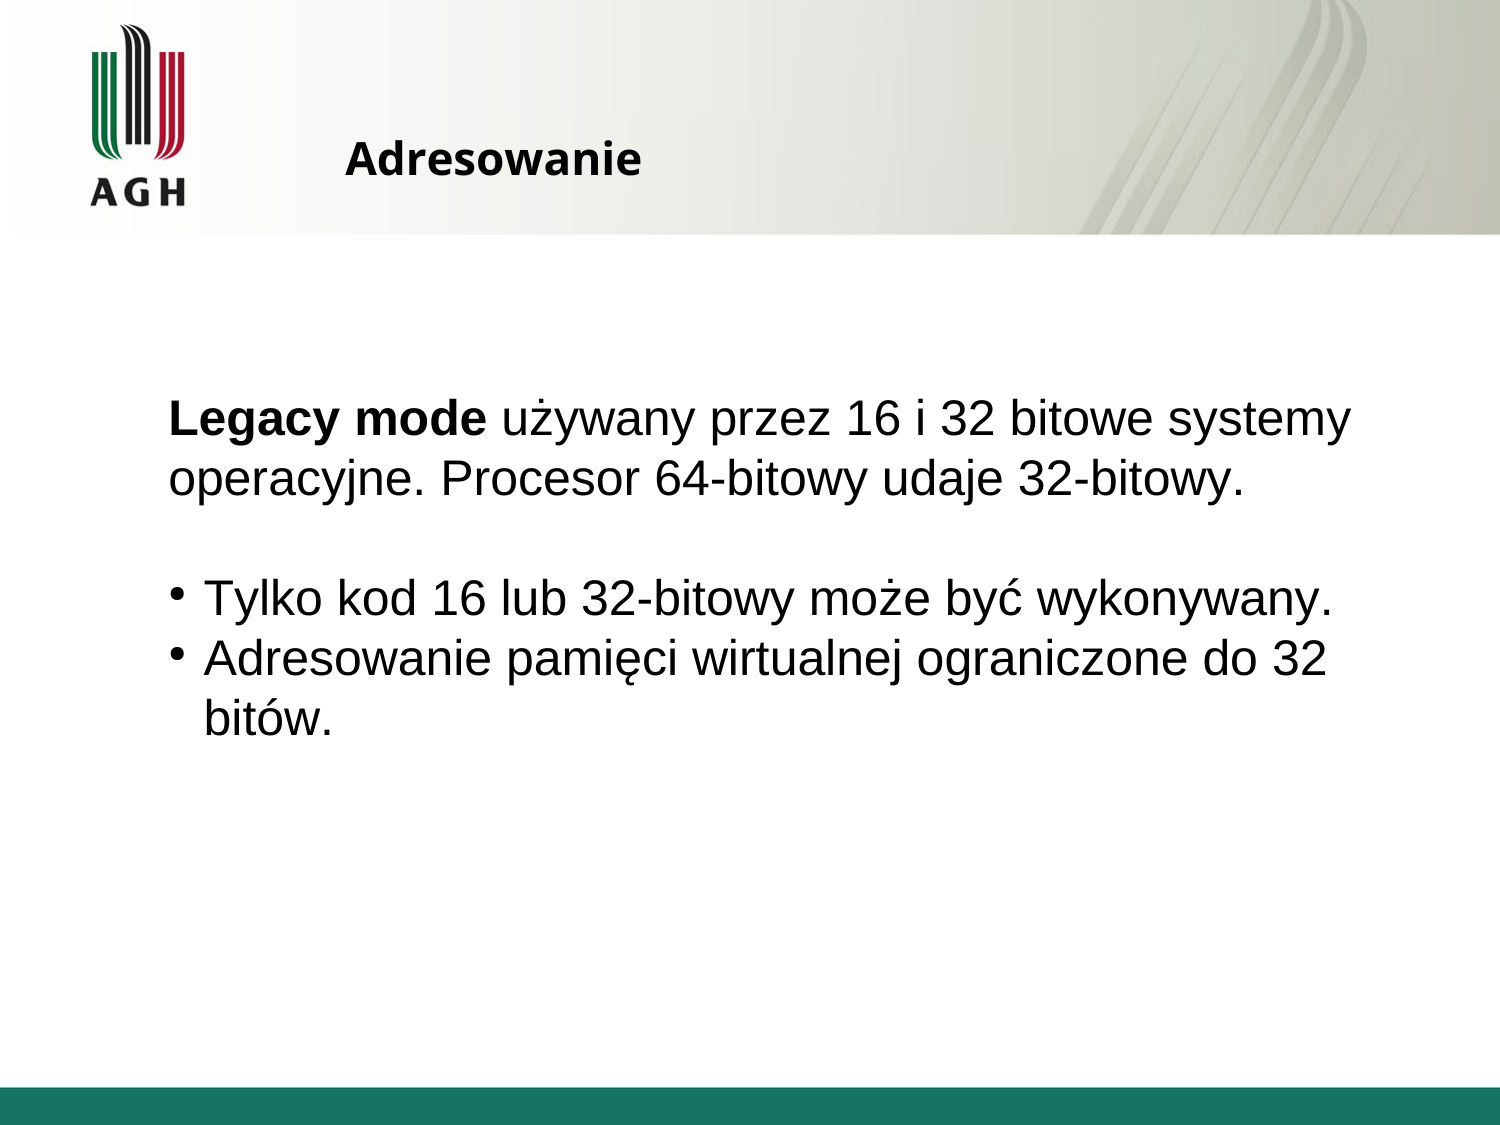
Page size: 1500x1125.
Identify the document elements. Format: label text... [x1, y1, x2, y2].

text_box Legacy mode używany przez 16 i 32 bitowe systemy operacyjne. Procesor 64-bitowy udaje 32-bitowy. Tylko kod 16 lub 32-bitowy może być wykonywany. Adresowanie pamięci wirtualnej ograniczone do 32 bitów. [153, 377, 1418, 933]
title Adresowanie [330, 94, 1312, 221]
picture [0, 0, 1500, 1125]
